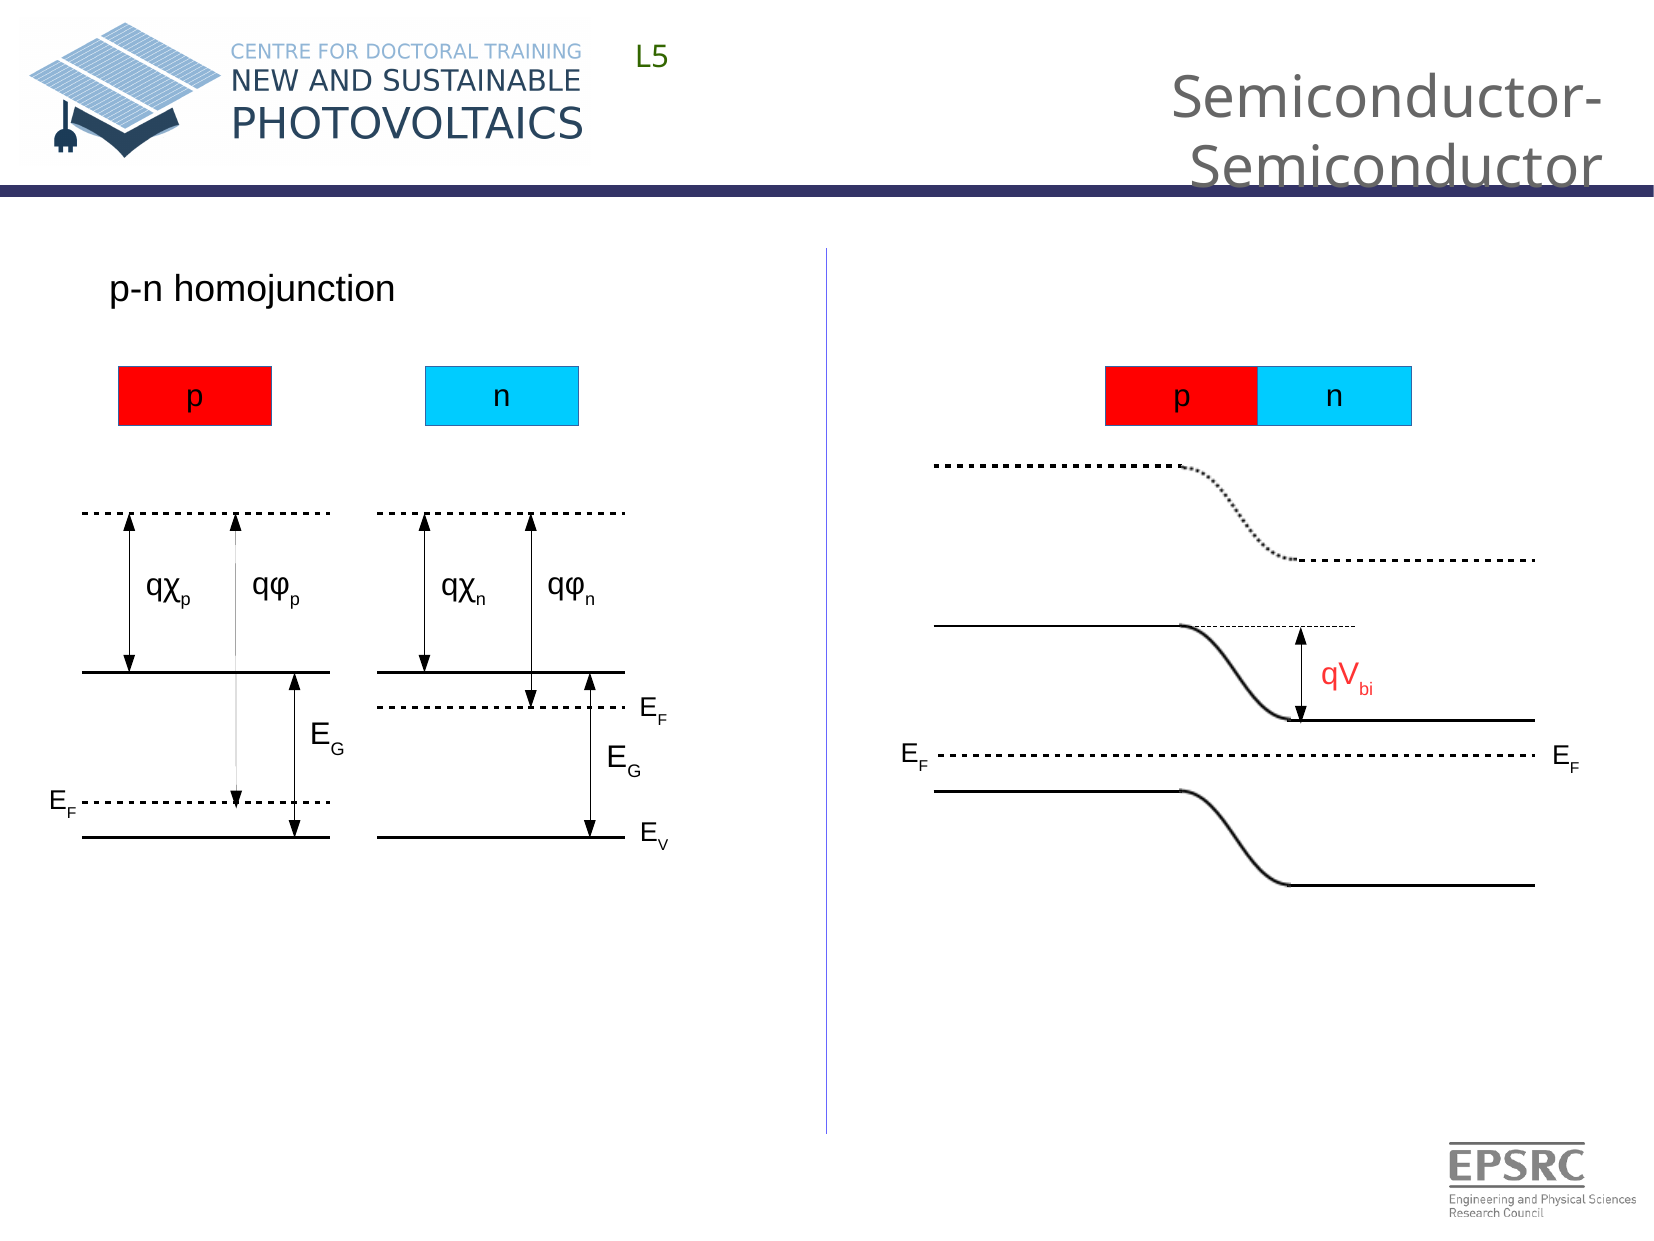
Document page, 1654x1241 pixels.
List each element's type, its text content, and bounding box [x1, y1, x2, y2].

text_box EG [591, 731, 657, 790]
text_box n [425, 366, 579, 426]
text_box n [1257, 366, 1412, 426]
text_box qχp [131, 554, 207, 612]
text_box qχn [426, 554, 502, 612]
text_box p [1105, 366, 1257, 426]
text_box EF [34, 777, 92, 832]
picture [19, 17, 591, 166]
text_box p [118, 366, 272, 426]
text_box Semiconductor-Semiconductor [767, 51, 1618, 142]
text_box EF [885, 730, 943, 786]
picture [1179, 776, 1291, 900]
text_box EF [1537, 732, 1595, 784]
picture [1179, 611, 1291, 735]
text_box qVbi [1306, 649, 1389, 707]
text_box EV [625, 809, 684, 862]
picture [1181, 465, 1297, 579]
text_box EF [624, 684, 682, 736]
picture [1449, 1142, 1636, 1217]
text_box p-n homojunction [94, 259, 411, 317]
text_box L5 [620, 29, 880, 80]
text_box EG [295, 709, 360, 768]
text_box qφn [532, 559, 625, 618]
text_box qφp [237, 559, 315, 618]
